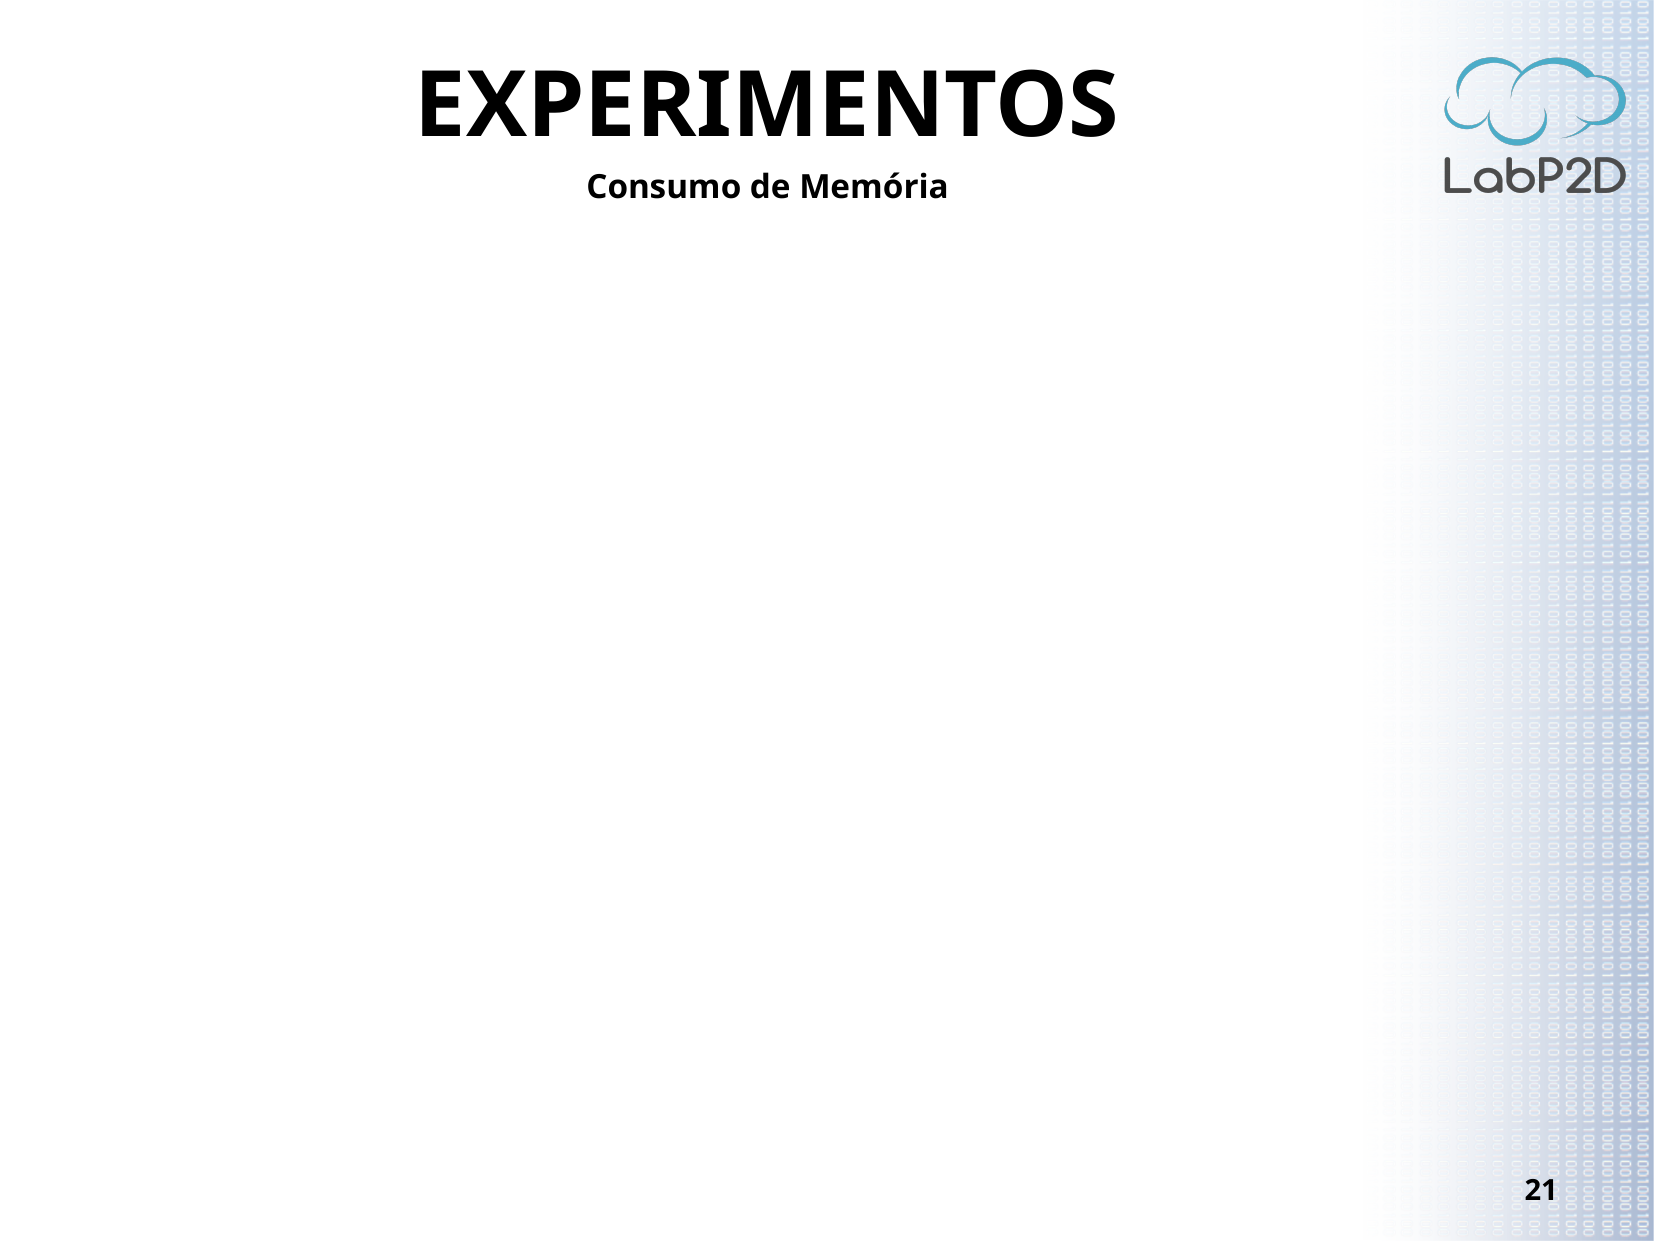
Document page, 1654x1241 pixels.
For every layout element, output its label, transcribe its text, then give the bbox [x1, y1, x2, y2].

picture [1360, 1, 1654, 1240]
title EXPERIMENTOS Consumo de Memória [82, 19, 1453, 227]
